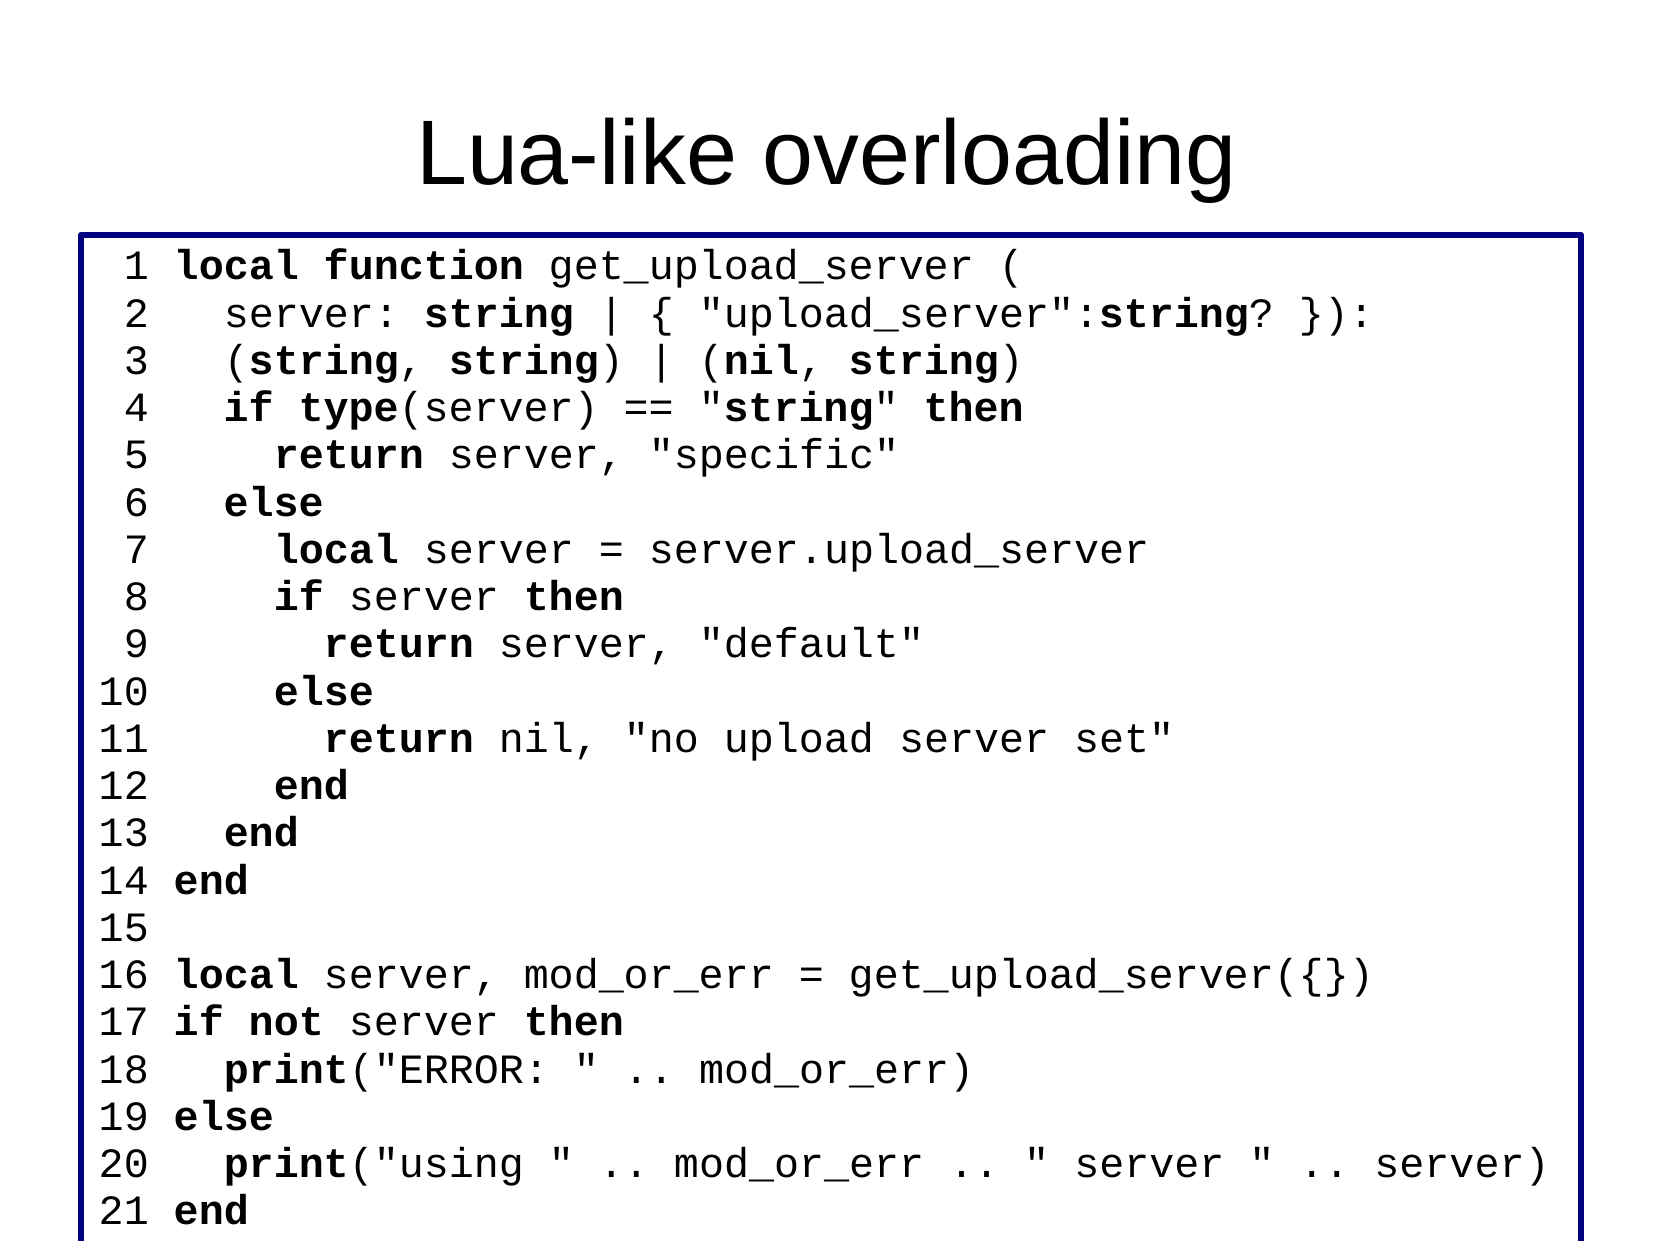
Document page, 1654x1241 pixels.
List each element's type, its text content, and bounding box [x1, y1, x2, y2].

text_box 1 local function get_upload_server ( 2 server: string | { "upload_server":string? }): 3 (string, string) | (nil, string) 4 if type(server) == "string" then 5 return server, "specific" 6 else 7 local server = server.upload_server 8 if server then 9 return server, "default" 10 else 11 return nil, "no upload server set" 12 end 13 end 14 end 15 16 local server, mod_or_err = get_upload_server({}) 17 if not server then 18 print("ERROR: " .. mod_or_err) 19 else 20 print("using " .. mod_or_err .. " server " .. server) 21 end [80, 234, 1581, 1141]
title Lua-like overloading [82, 49, 1571, 232]
